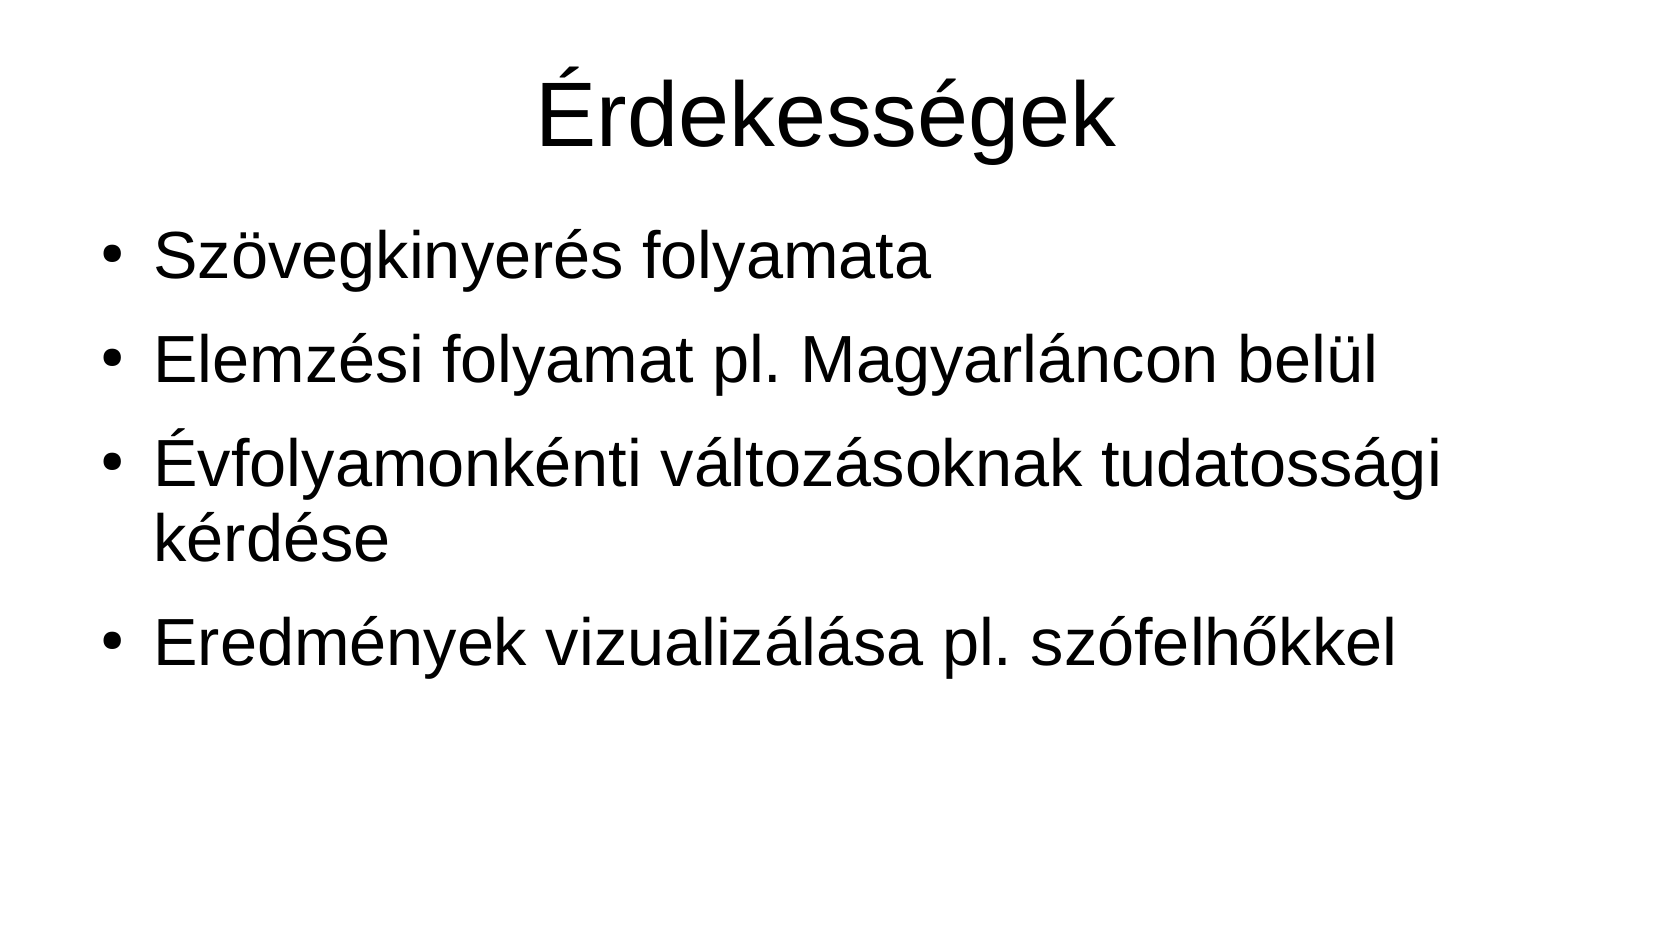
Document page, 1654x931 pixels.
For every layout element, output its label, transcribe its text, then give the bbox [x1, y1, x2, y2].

title Érdekességek [82, 37, 1571, 193]
list Szövegkinyerés folyamata Elemzési folyamat pl. Magyarláncon belül Évfolyamonkénti változásoknak tudatossági kérdése Eredmények vizualizálása pl. szófelhőkkel [82, 217, 1571, 758]
